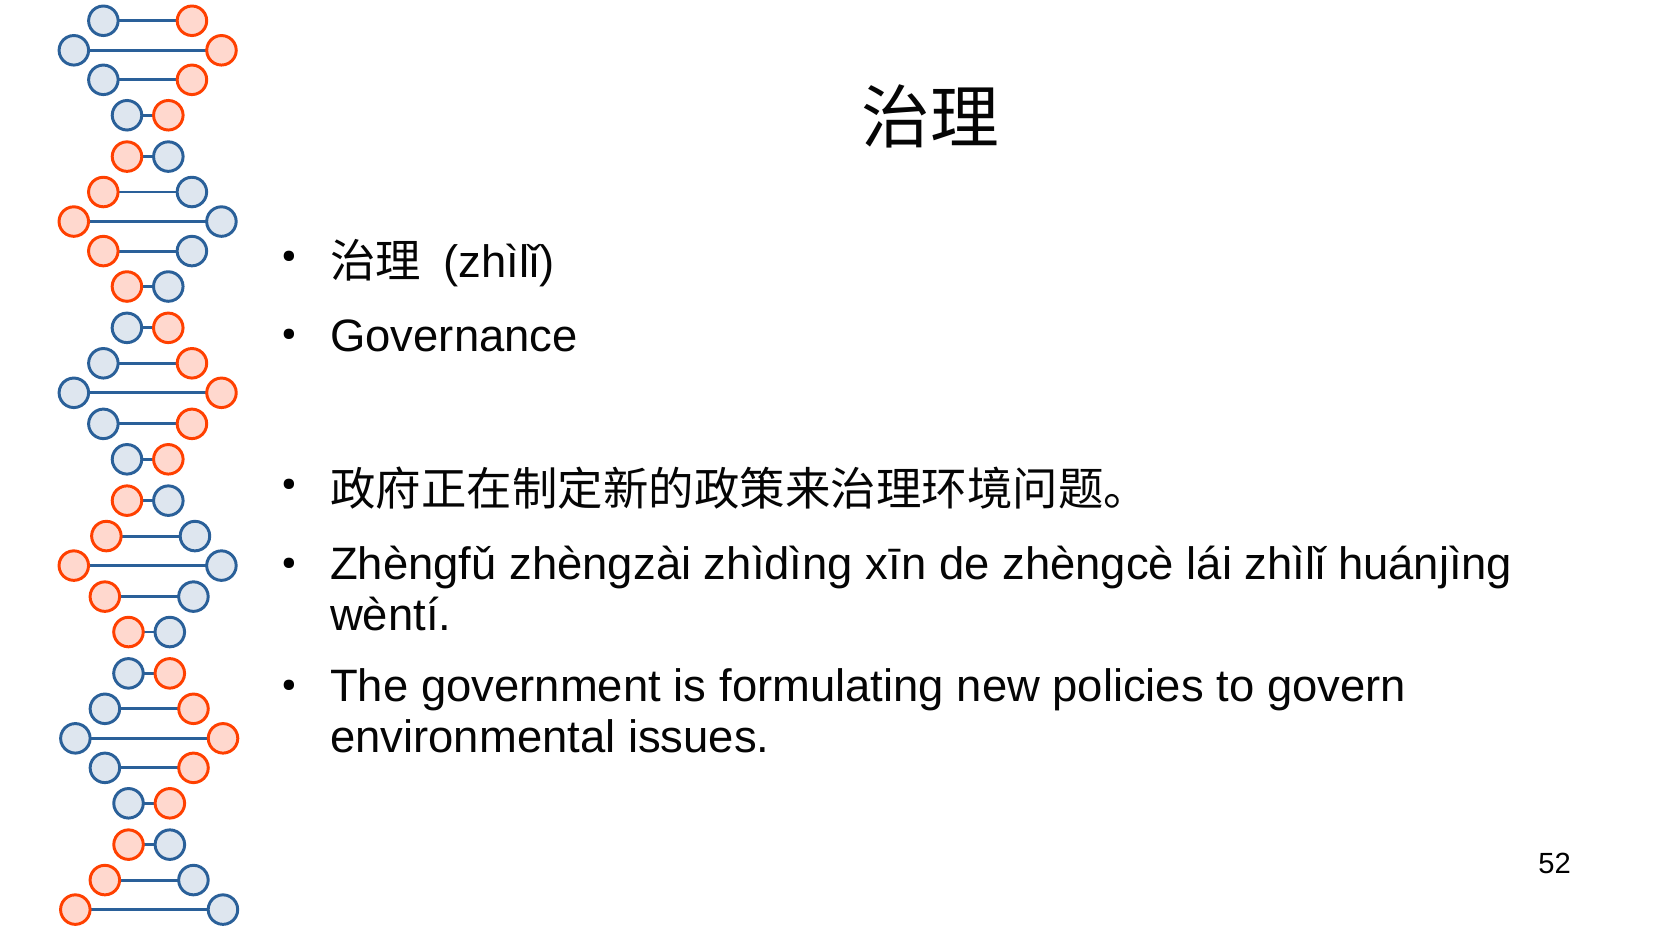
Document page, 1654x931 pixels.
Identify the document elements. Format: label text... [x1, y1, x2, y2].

title 治理 [265, 35, 1595, 189]
list 治理 (zhìlǐ) Governance 政府正在制定新的政策来治理环境问题。 Zhèngfǔ zhèngzài zhìdìng xīn de zhèngcè lái zhìlǐ huánjìng wèntí. The government is formulating new policies to govern environmental issues. [265, 224, 1595, 764]
